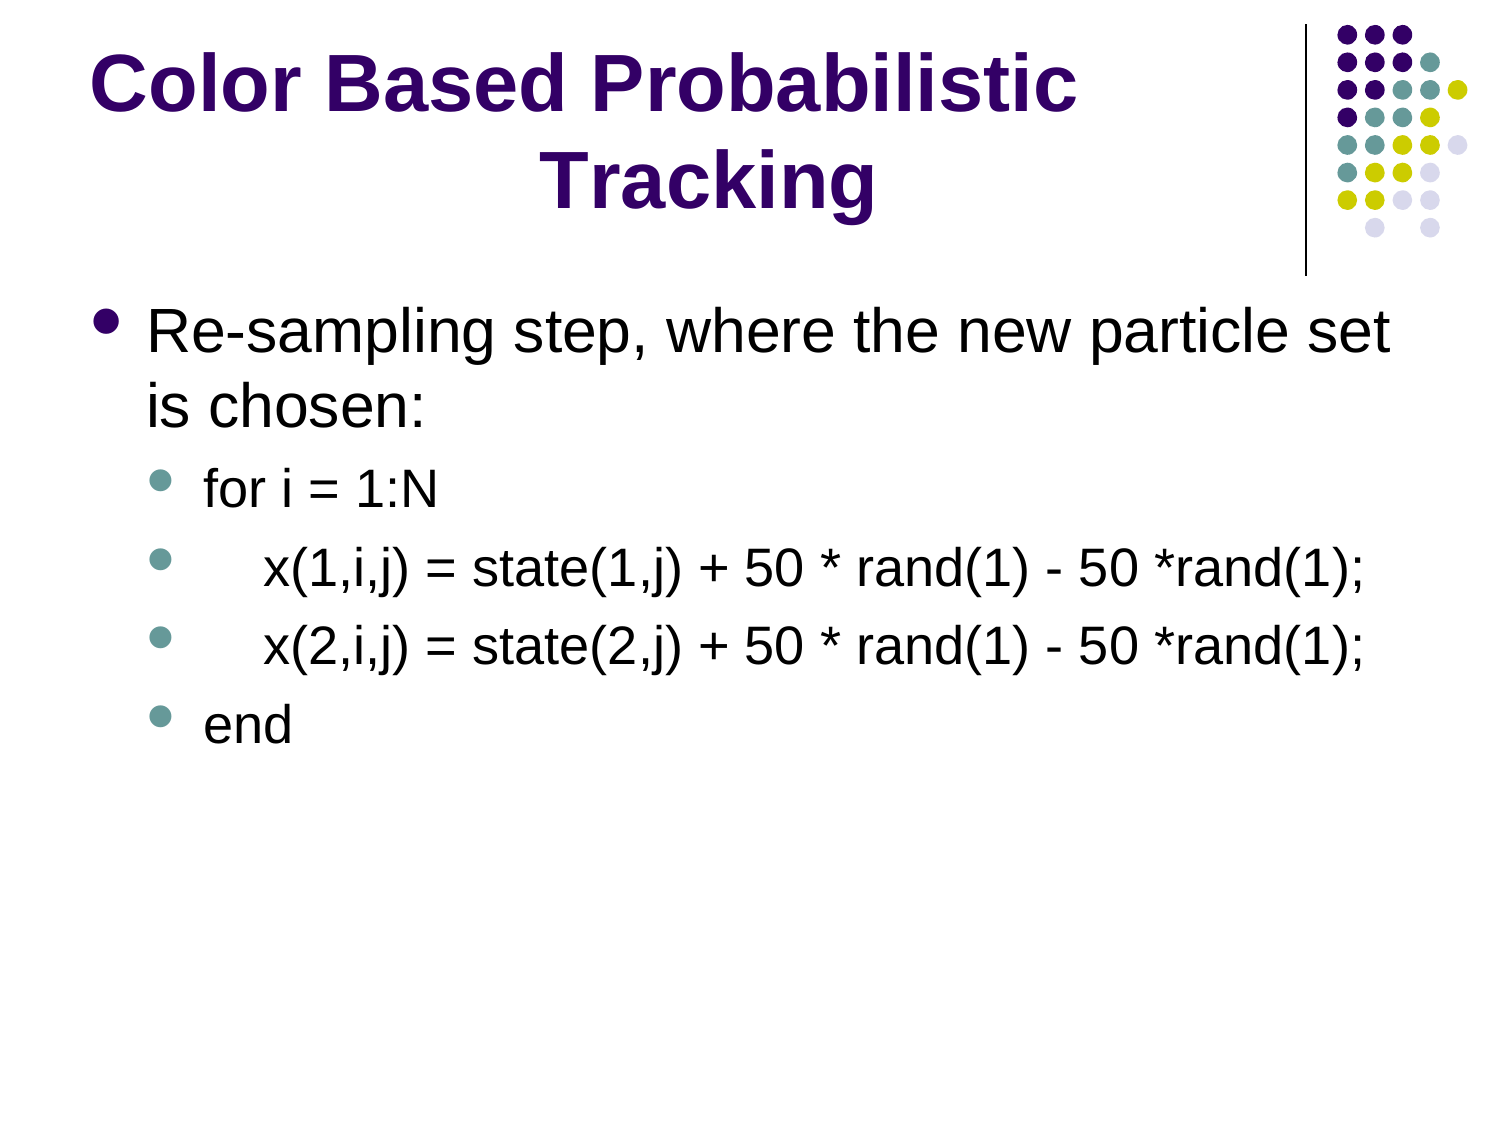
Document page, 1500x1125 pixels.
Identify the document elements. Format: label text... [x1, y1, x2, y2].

title Color Based Probabilistic Tracking [74, 20, 1313, 233]
list Re-sampling step, where the new particle set is chosen: for i = 1:N x(1,i,j) = state(1,j) + 50 * rand(1) - 50 *rand(1); x(2,i,j) = state(2,j) + 50 * rand(1) - 50 *rand(1); end [75, 282, 1426, 1006]
